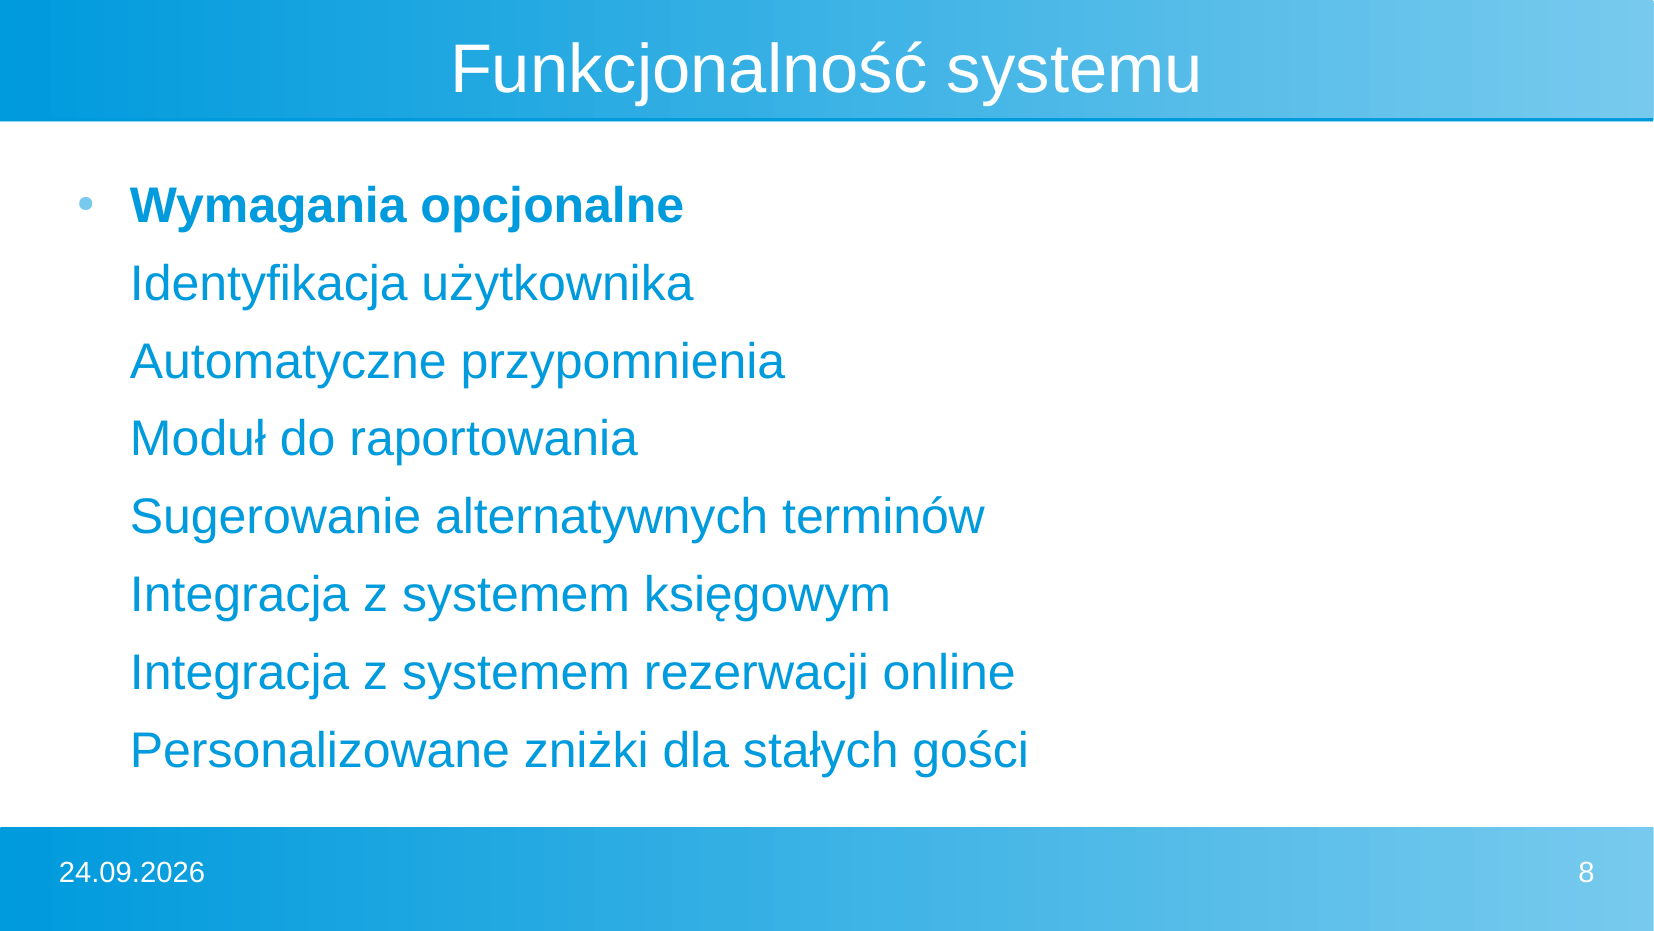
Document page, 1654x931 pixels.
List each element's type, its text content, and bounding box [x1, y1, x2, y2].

list Wymagania opcjonalne Identyfikacja użytkownika Automatyczne przypomnienia Moduł do raportowania Sugerowanie alternatywnych terminów Integracja z systemem księgowym Integracja z systemem rezerwacji online Personalizowane zniżki dla stałych gości [59, 177, 1595, 768]
title Funkcjonalność systemu [59, 29, 1595, 108]
